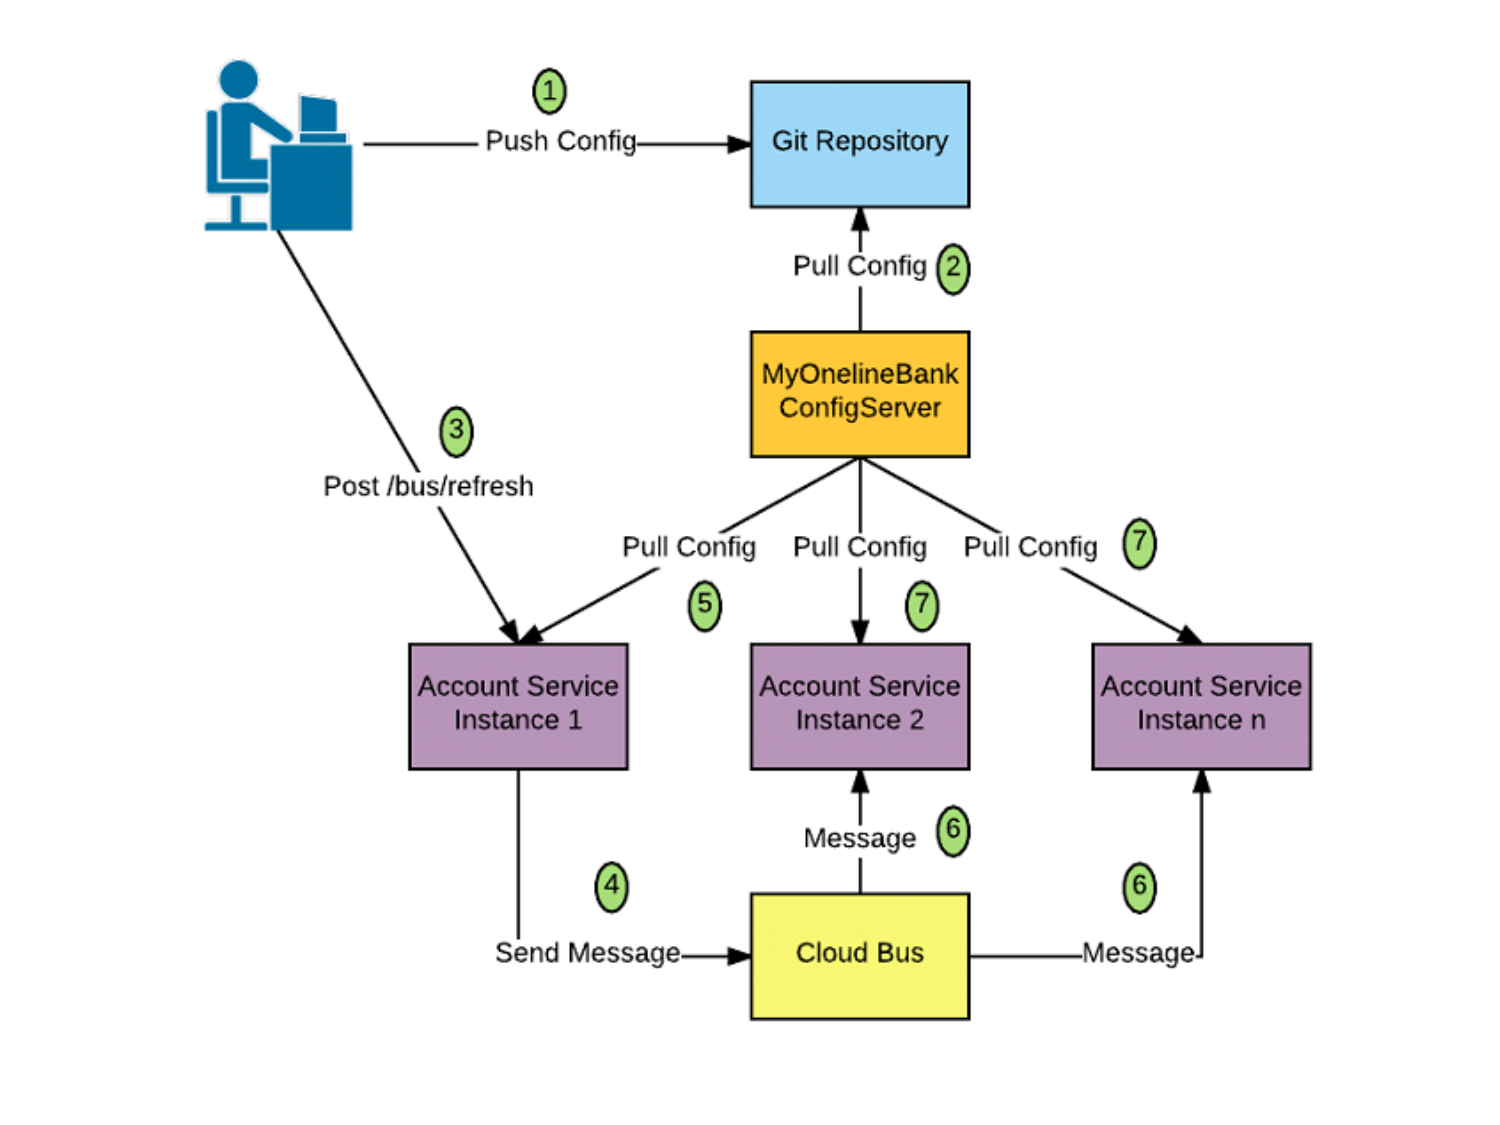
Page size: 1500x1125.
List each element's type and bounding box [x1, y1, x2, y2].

picture [137, 20, 1365, 1105]
